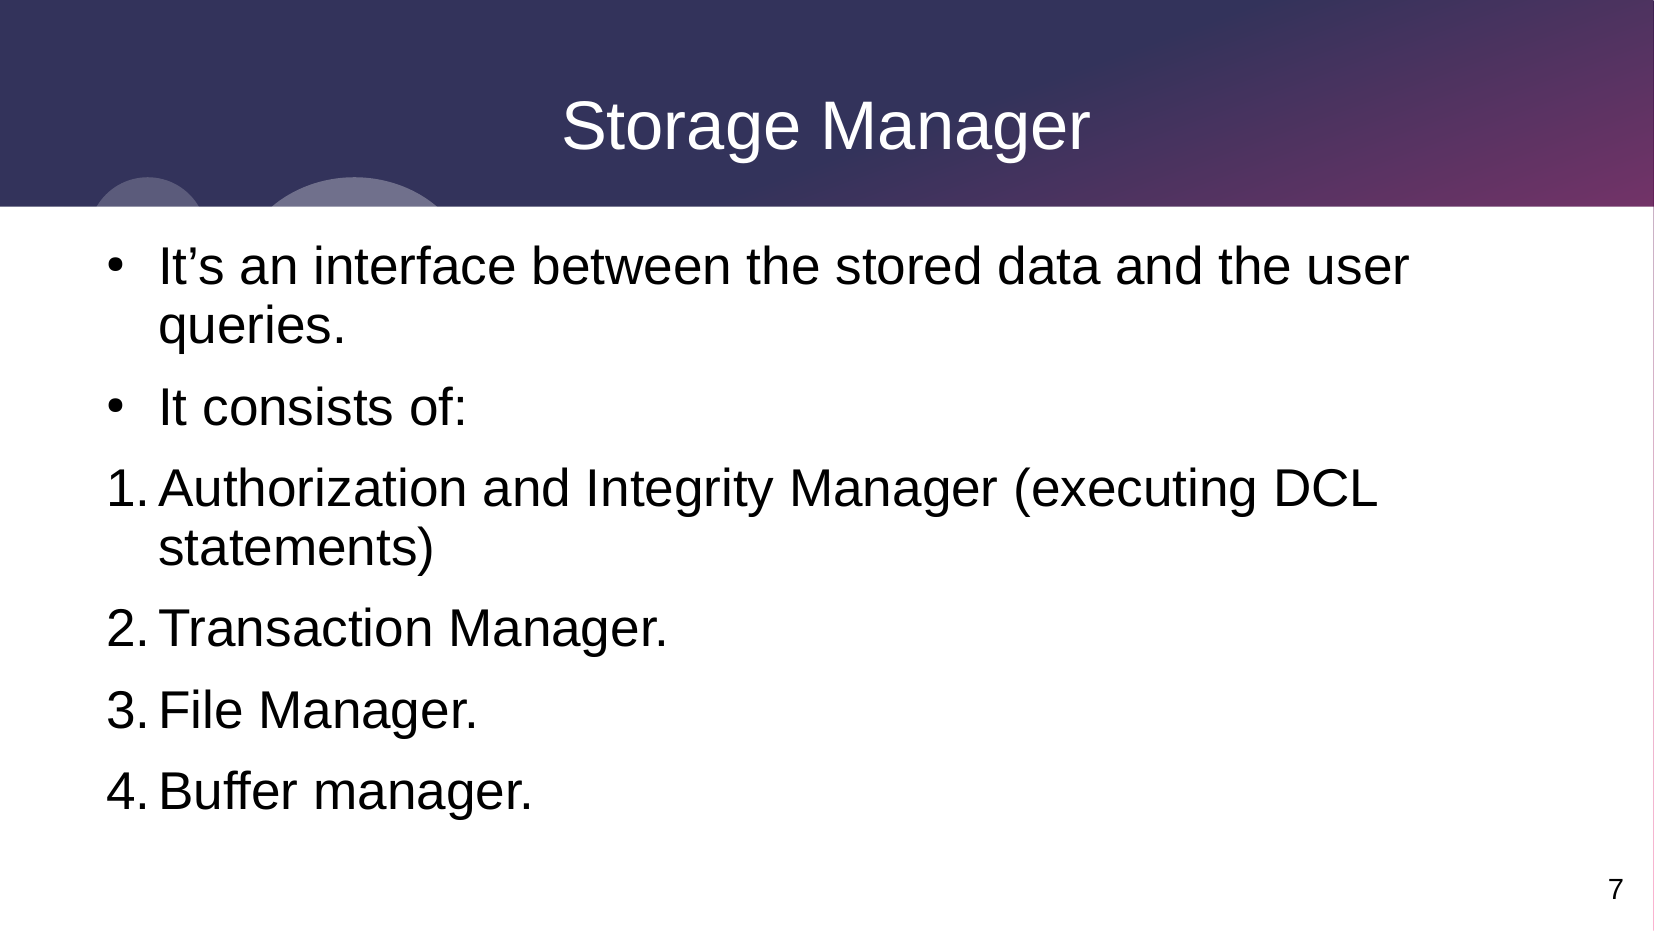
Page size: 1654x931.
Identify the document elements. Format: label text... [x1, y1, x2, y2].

title Storage Manager [88, 44, 1565, 207]
list It’s an interface between the stored data and the user queries. It consists of: Authorization and Integrity Manager (executing DCL statements) Transaction Manager. File Manager. Buffer manager. [88, 236, 1565, 827]
